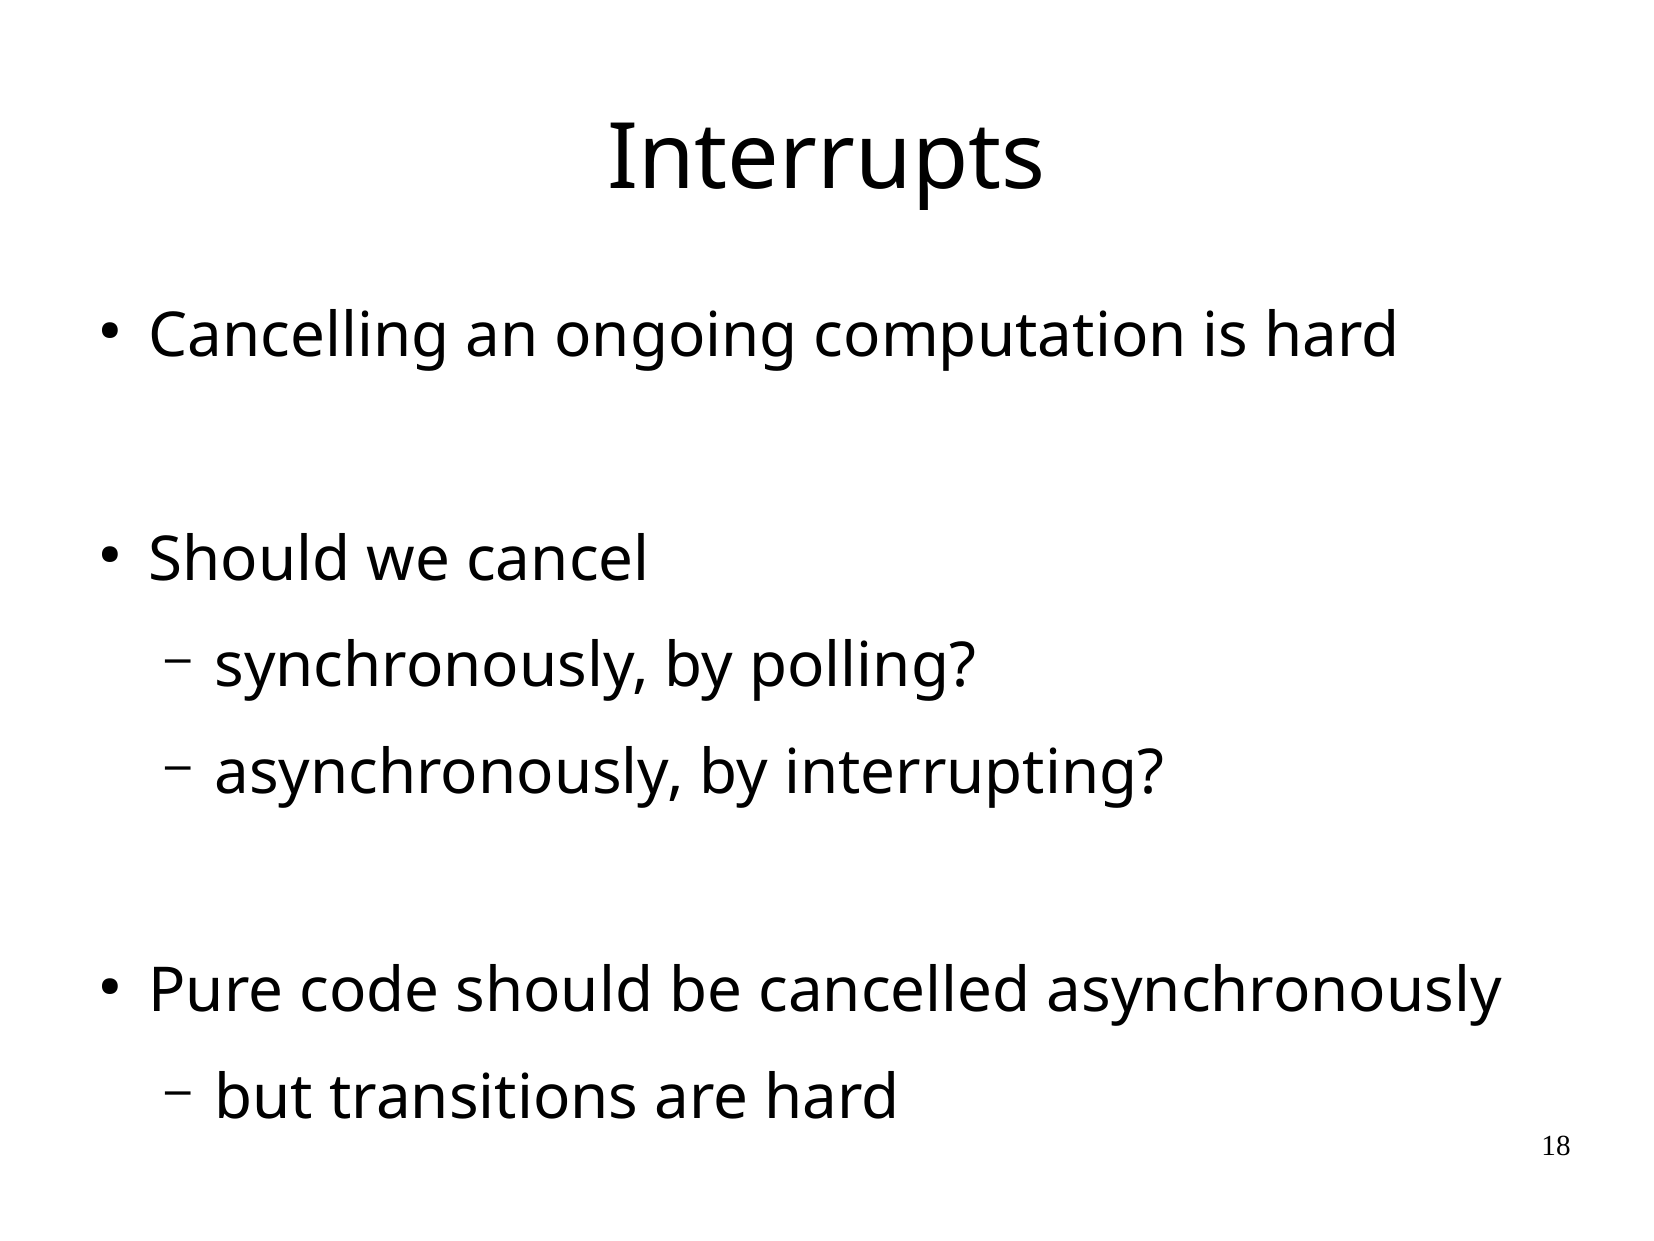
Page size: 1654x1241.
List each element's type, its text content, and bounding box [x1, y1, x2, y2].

title Interrupts [82, 49, 1571, 257]
list Cancelling an ongoing computation is hard Should we cancel synchronously, by polling? asynchronously, by interrupting? Pure code should be cancelled asynchronously but transitions are hard [82, 290, 1571, 1146]
